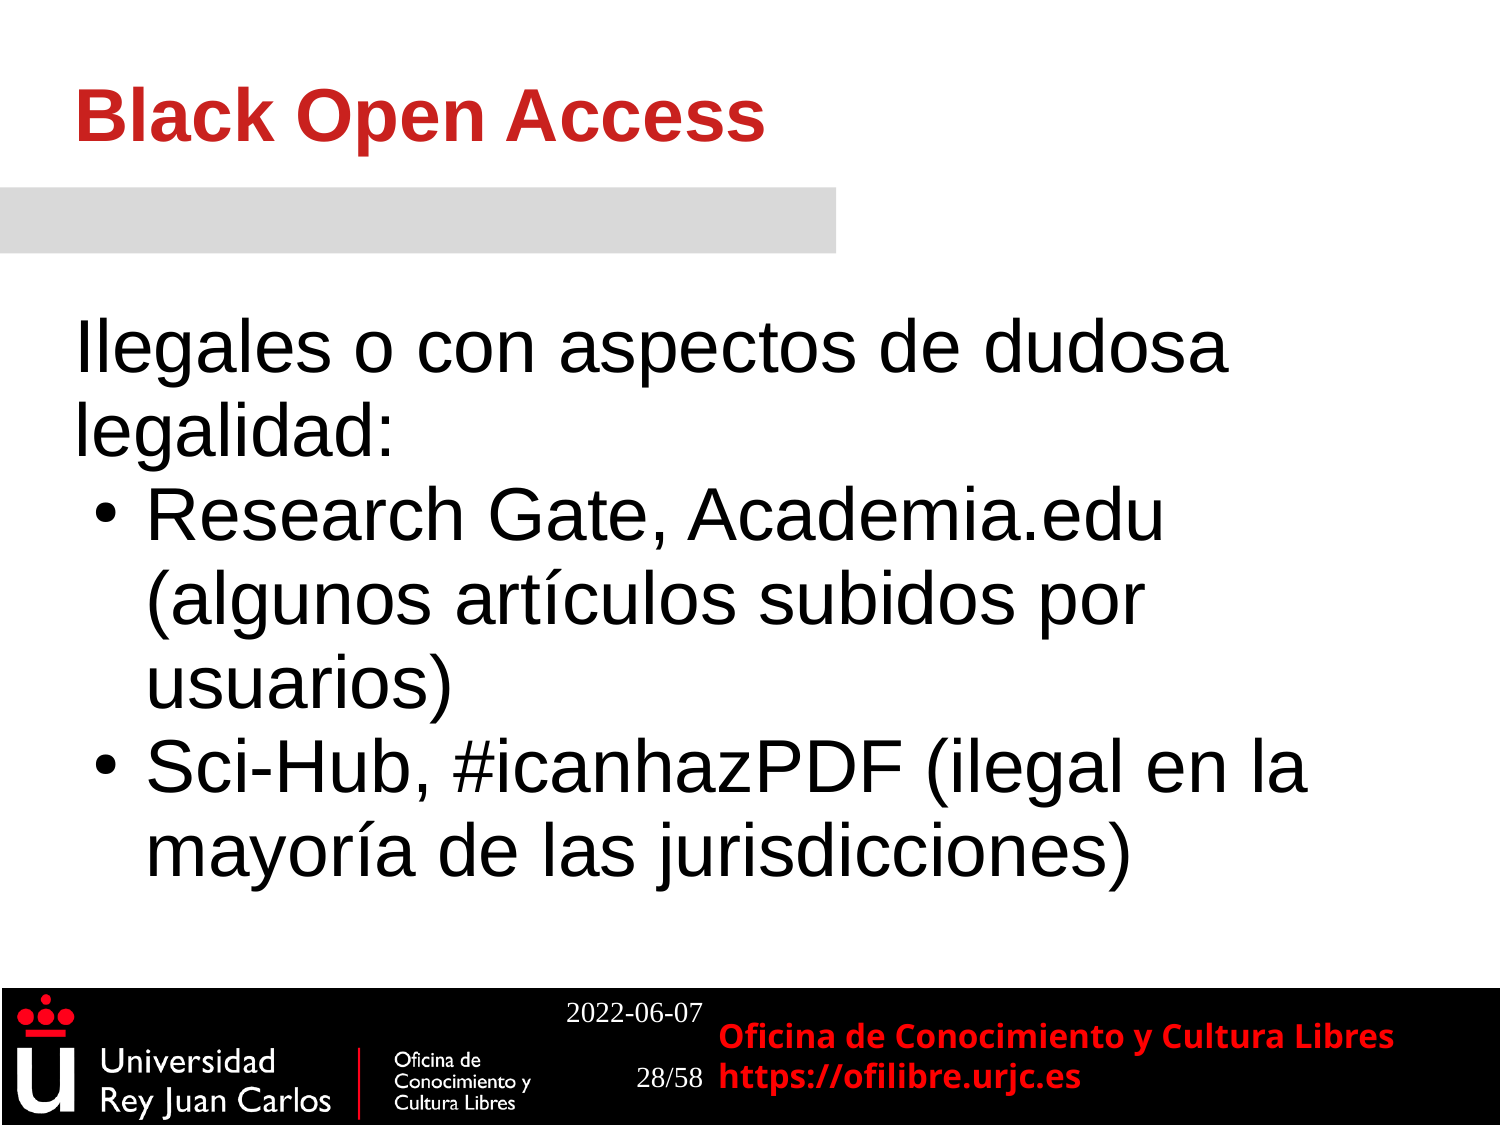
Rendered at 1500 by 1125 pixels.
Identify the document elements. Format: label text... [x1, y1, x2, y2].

text_box Black Open Access [60, 66, 991, 249]
picture [17, 994, 531, 1120]
title [75, 7, 1425, 196]
text_box Ilegales o con aspectos de dudosa legalidad: Research Gate, Academia.edu (algunos artículos subidos por usuarios) Sci-Hub, #icanhazPDF (ilegal en la mayoría de las jurisdicciones) [60, 297, 1463, 901]
